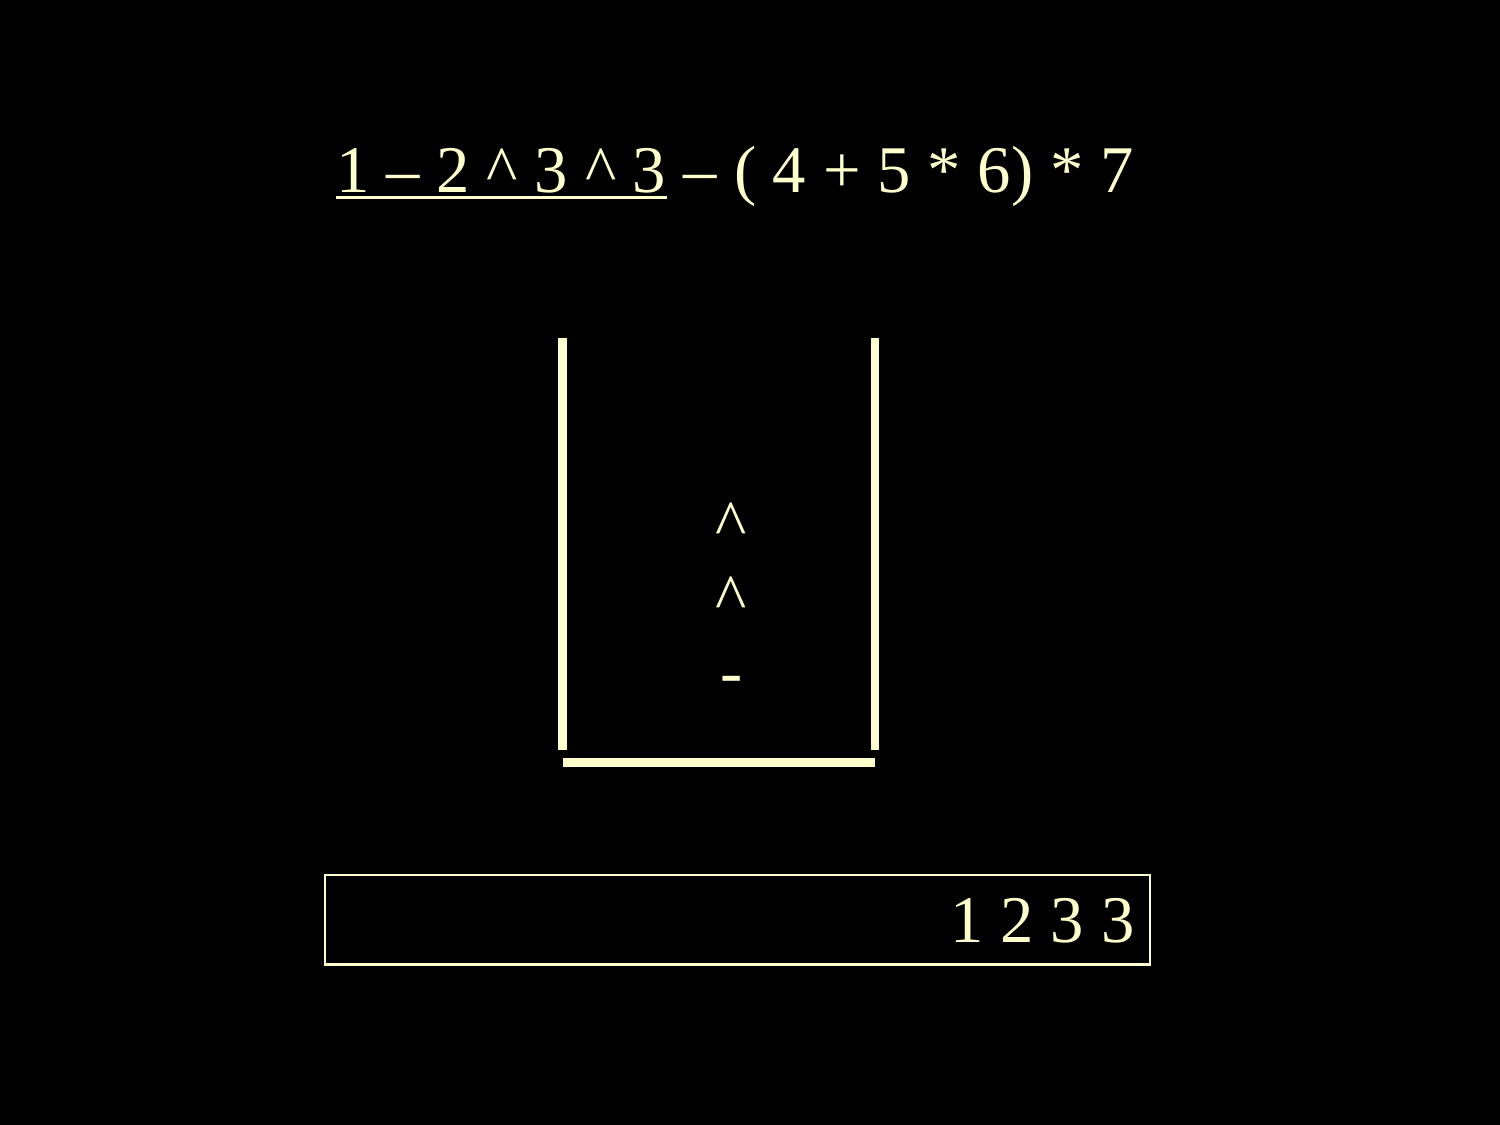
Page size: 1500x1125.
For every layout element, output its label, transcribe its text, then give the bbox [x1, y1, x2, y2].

text_box 1 2 3 3 [325, 874, 1150, 965]
text_box ^ ^ - [624, 349, 838, 717]
text_box 1 – 2 ^ 3 ^ 3 – ( 4 + 5 * 6) * 7 [321, 124, 1238, 215]
